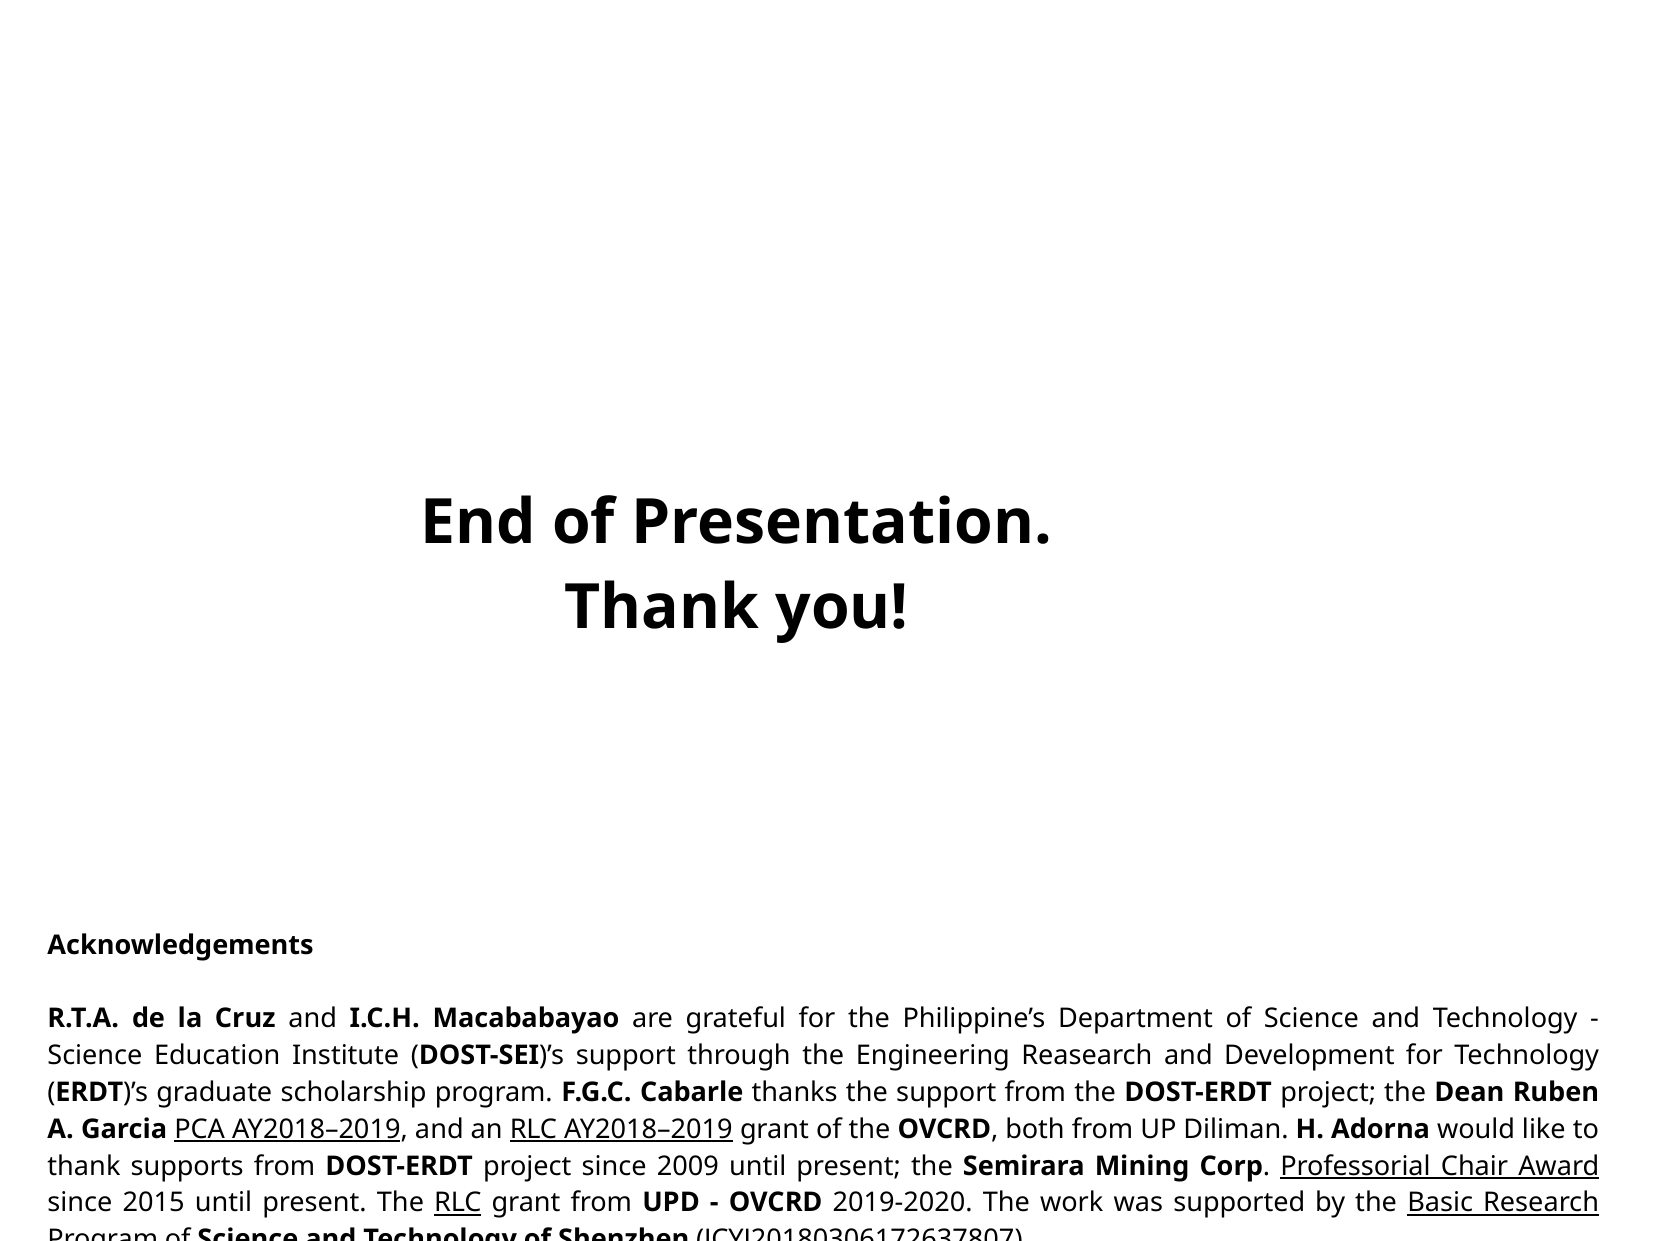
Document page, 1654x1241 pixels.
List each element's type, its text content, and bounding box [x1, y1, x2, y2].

text_box End of Presentation. Thank you! [405, 469, 1259, 567]
text_box Acknowledgements R.T.A. de la Cruz and I.C.H. Macababayao are grateful for the Philippine’s Department of Science and Technology - Science Education Institute (DOST-SEI)’s support through the Engineering Reasearch and Development for Technology (ERDT)’s graduate scholarship program. F.G.C. Cabarle thanks the support from the DOST-ERDT project; the Dean Ruben A. Garcia PCA AY2018–2019, and an RLC AY2018–2019 grant of the OVCRD, both from UP Diliman. H. Adorna would like to thank supports from DOST-ERDT project since 2009 until present; the Semirara Mining Corp. Professorial Chair Award since 2015 until present. The RLC grant from UPD - OVCRD 2019-2020. The work was supported by the Basic Research Program of Science and Technology of Shenzhen (JCYJ20180306172637807). [32, 918, 1614, 1218]
